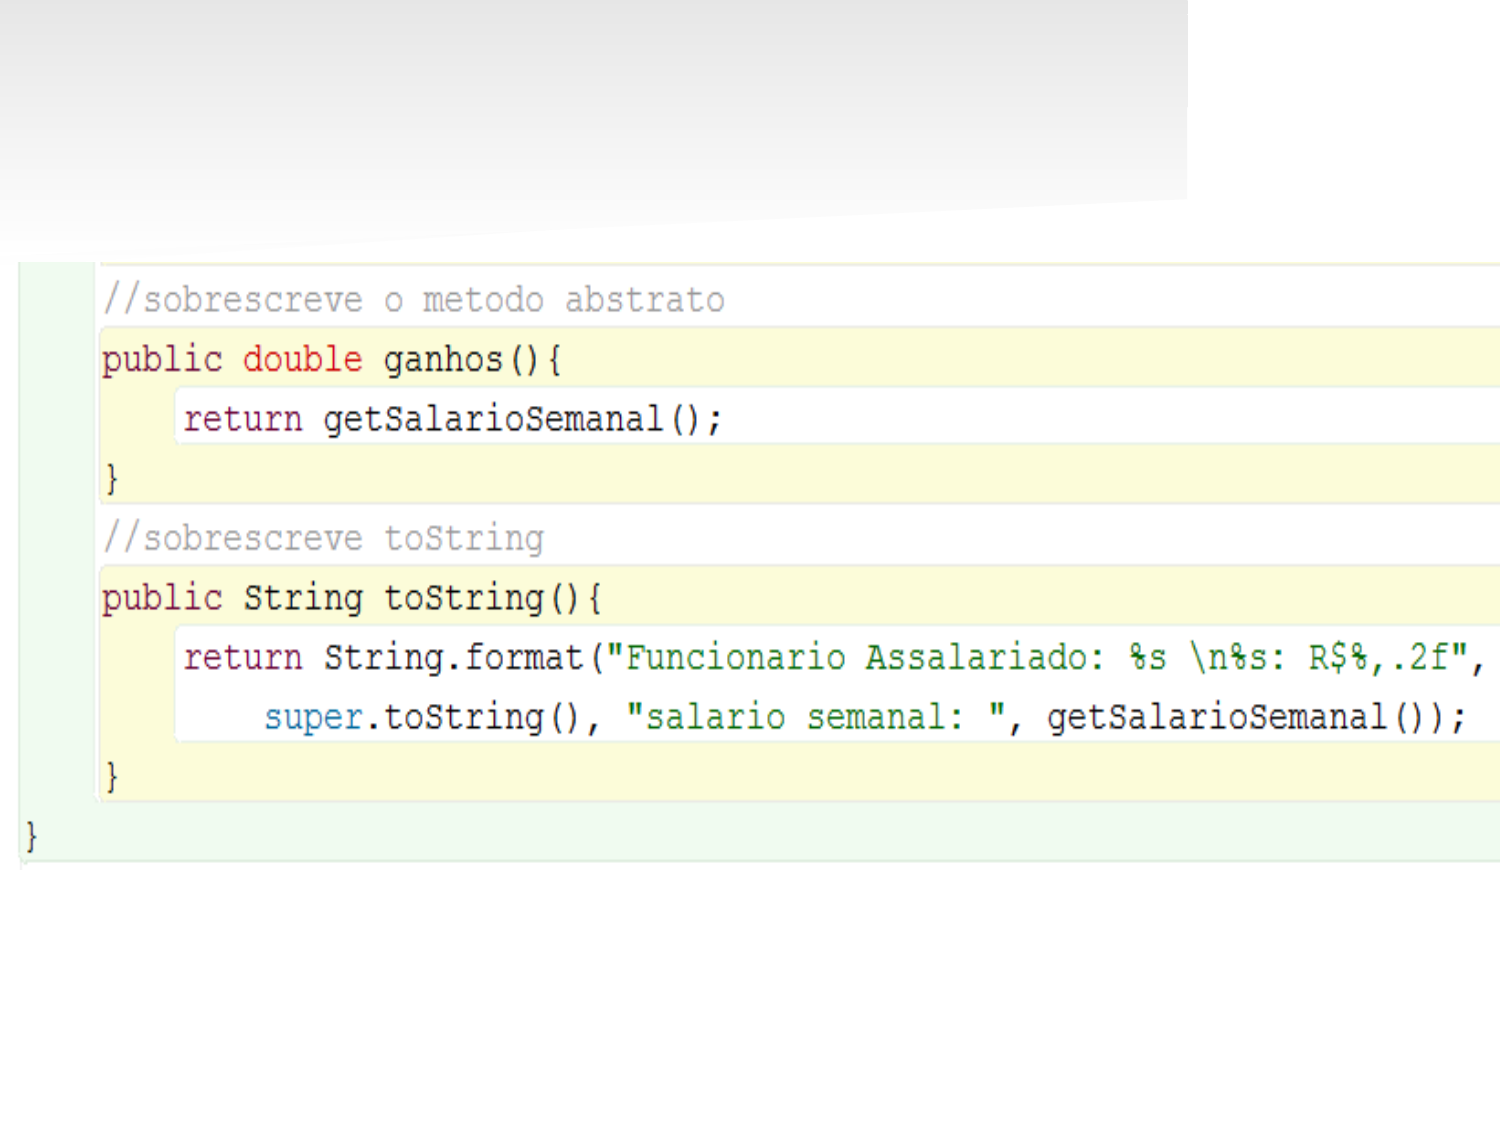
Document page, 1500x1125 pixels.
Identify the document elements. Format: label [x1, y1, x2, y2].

picture [15, 262, 1500, 871]
